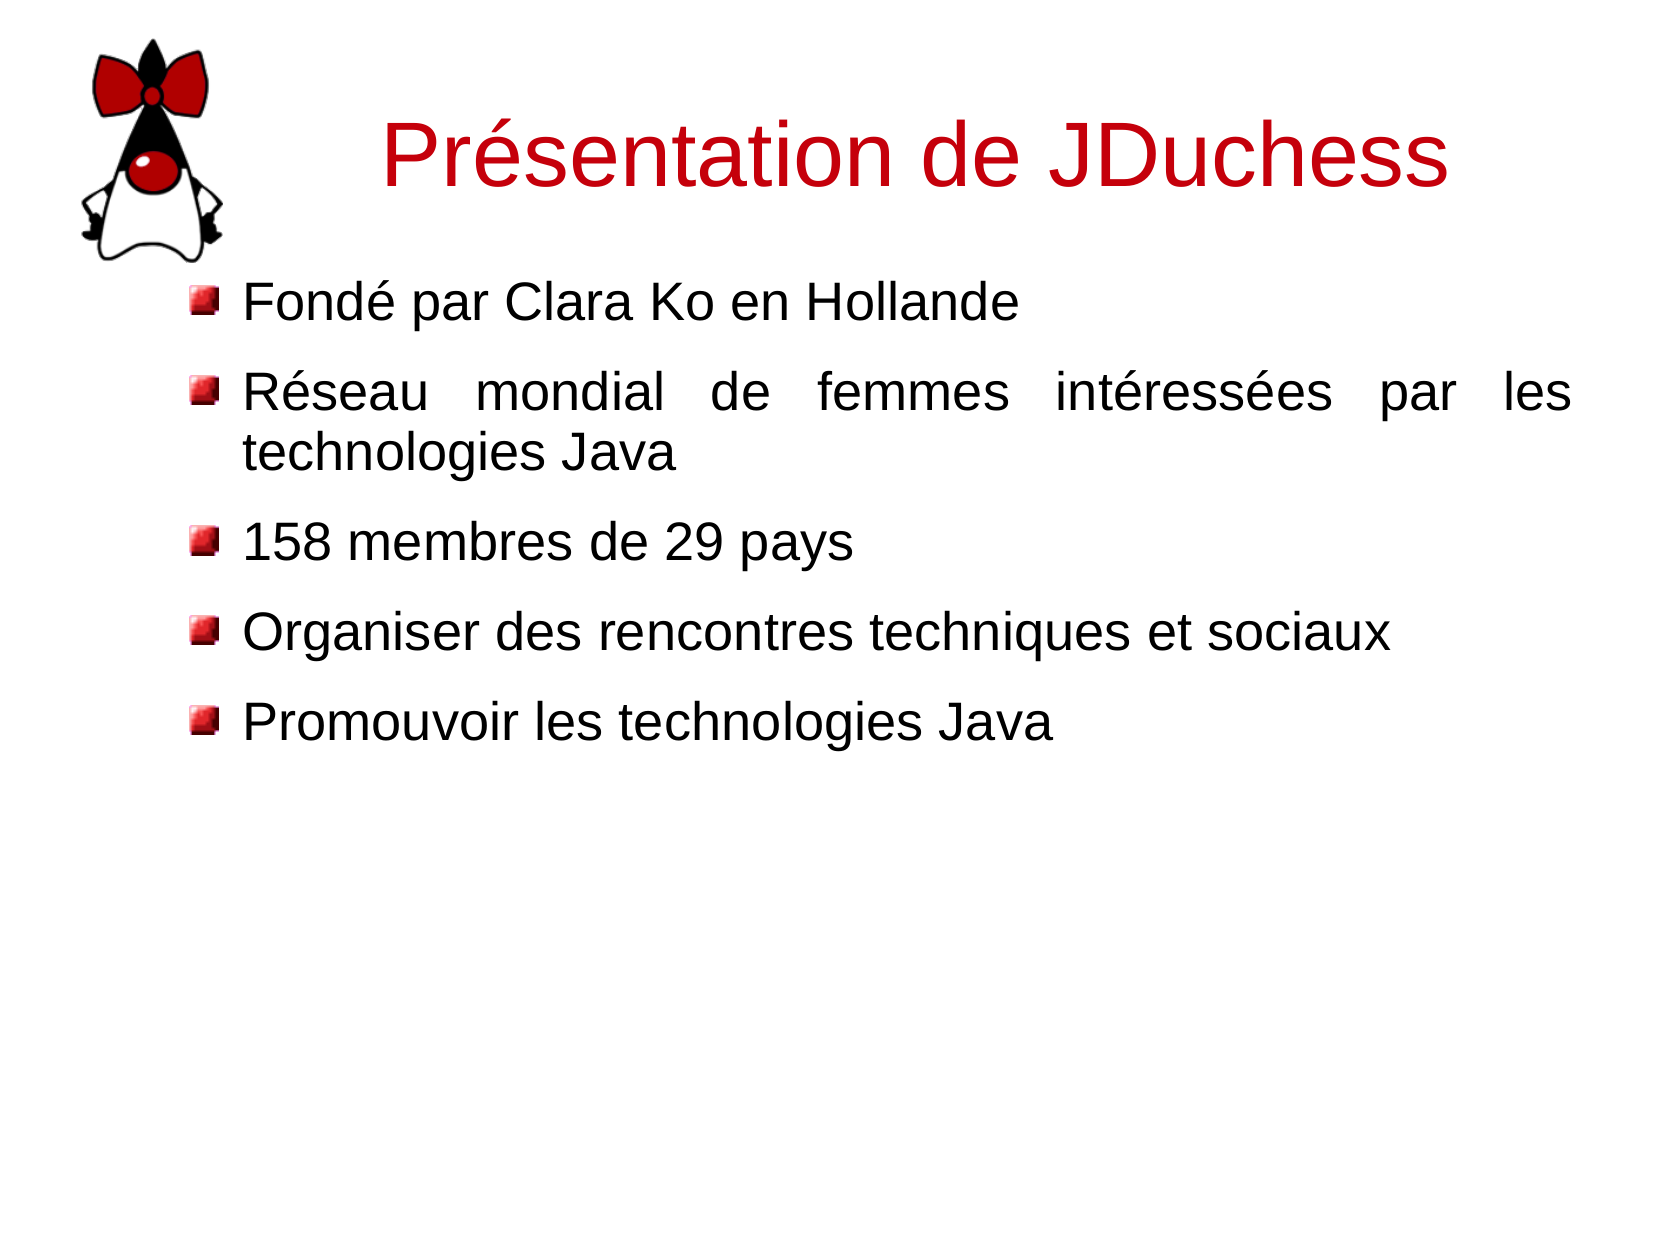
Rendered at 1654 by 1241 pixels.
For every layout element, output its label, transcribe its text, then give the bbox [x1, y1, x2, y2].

picture [37, 37, 263, 263]
list Fondé par Clara Ko en Hollande Réseau mondial de femmes intéressées par les technologies Java 158 membres de 29 pays Organiser des rencontres techniques et sociaux Promouvoir les technologies Java [112, 268, 1575, 1088]
title Présentation de JDuchess [262, 49, 1571, 257]
